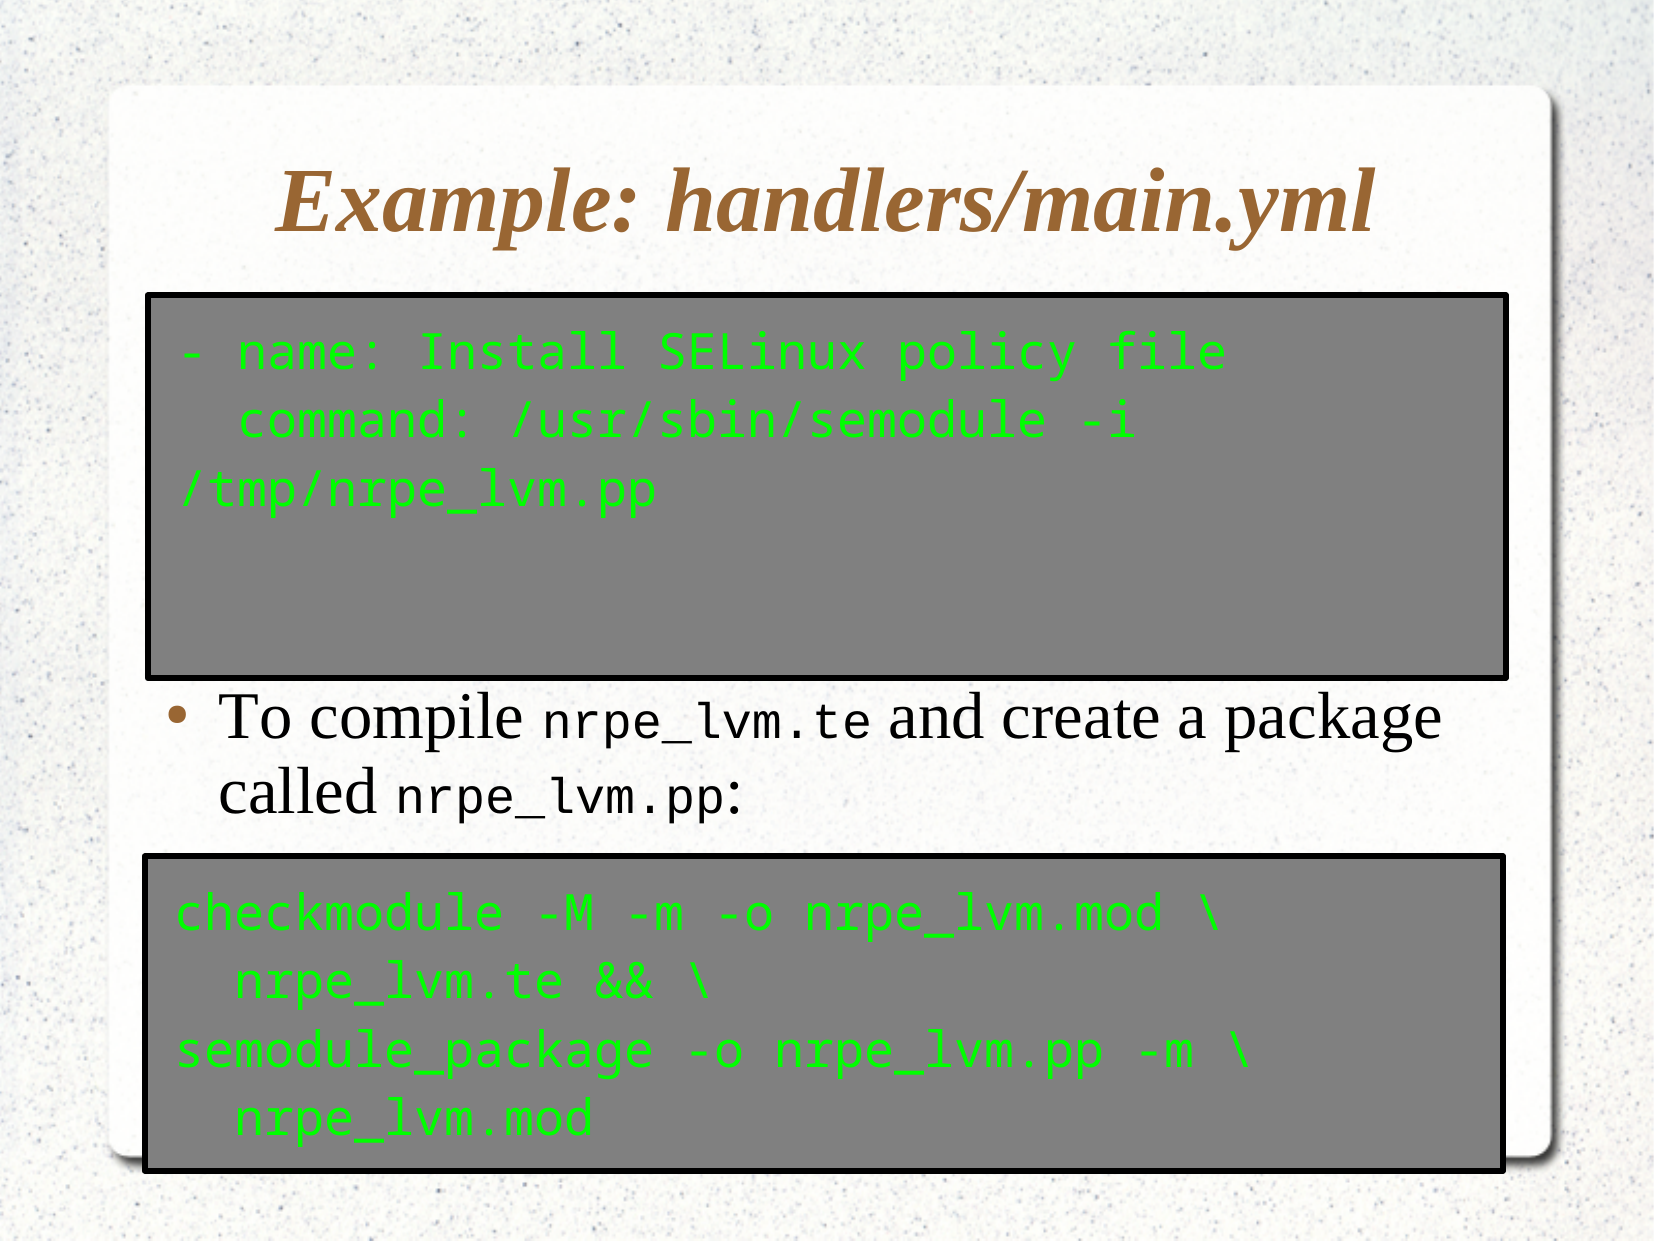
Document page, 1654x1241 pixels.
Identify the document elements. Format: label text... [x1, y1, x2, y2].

text_box - name: Install SELinux policy file command: /usr/sbin/semodule -i /tmp/nrpe_lvm.pp [147, 295, 1506, 627]
text_box checkmodule -M -m -o nrpe_lvm.mod \ nrpe_lvm.te && \ semodule_package -o nrpe_lvm.pp -m \ nrpe_lvm.mod [144, 856, 1503, 1130]
list To compile nrpe_lvm.te and create a package called nrpe_lvm.pp: [147, 679, 1506, 829]
title Example: handlers/main.yml [118, 96, 1536, 304]
picture [0, 0, 1654, 1241]
